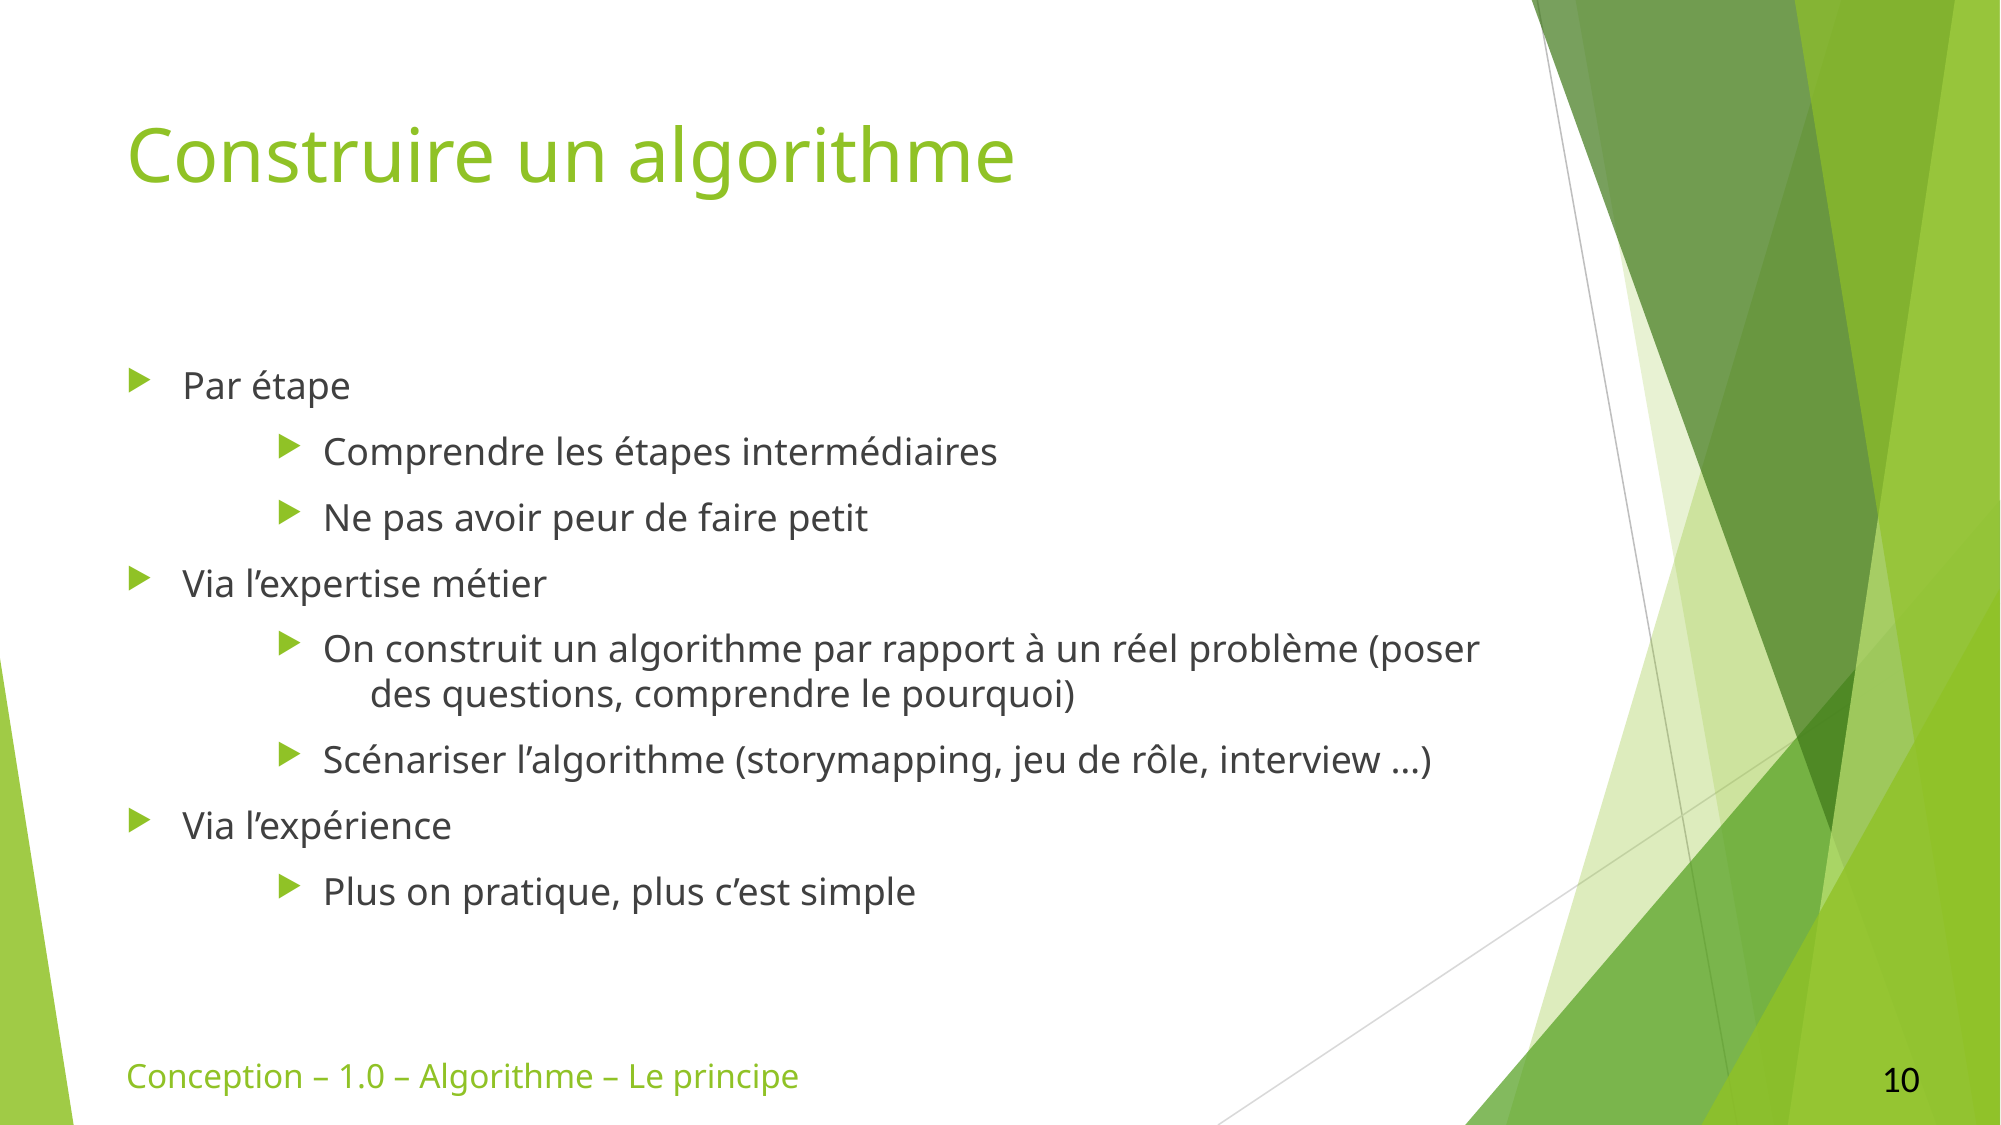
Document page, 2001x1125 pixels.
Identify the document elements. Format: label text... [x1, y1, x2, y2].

text_box Conception – 1.0 – Algorithme – Le principe [111, 1047, 1094, 1109]
title Construire un algorithme [111, 99, 1522, 317]
text_box [1866, 1047, 1979, 1108]
list Par étape Comprendre les étapes intermédiaires Ne pas avoir peur de faire petit Via l’expertise métier On construit un algorithme par rapport à un réel problème (poser des questions, comprendre le pourquoi) Scénariser l’algorithme (storymapping, jeu de rôle, interview …) Via l’expérience Plus on pratique, plus c’est simple [111, 354, 1522, 992]
